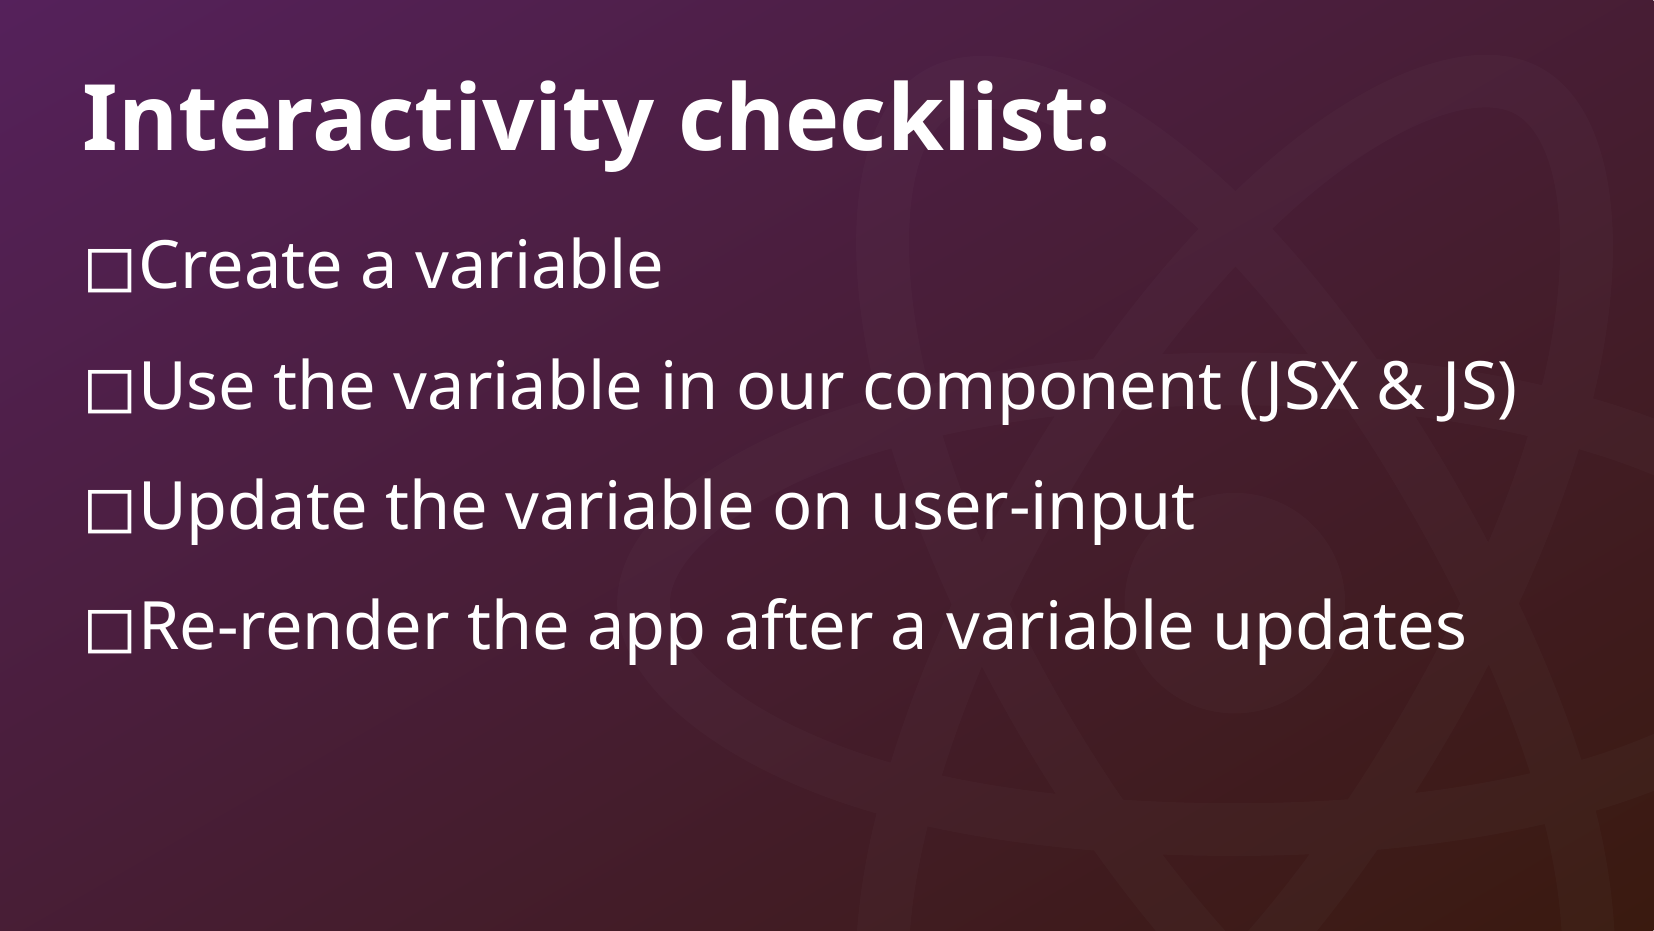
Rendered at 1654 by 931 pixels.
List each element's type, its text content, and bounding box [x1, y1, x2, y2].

title Interactivity checklist: [82, 37, 1571, 193]
list ◻️Create a variable ◻️Use the variable in our component (JSX & JS) ◻️Update the variable on user-input ◻️Re-render the app after a variable updates [82, 217, 1571, 758]
